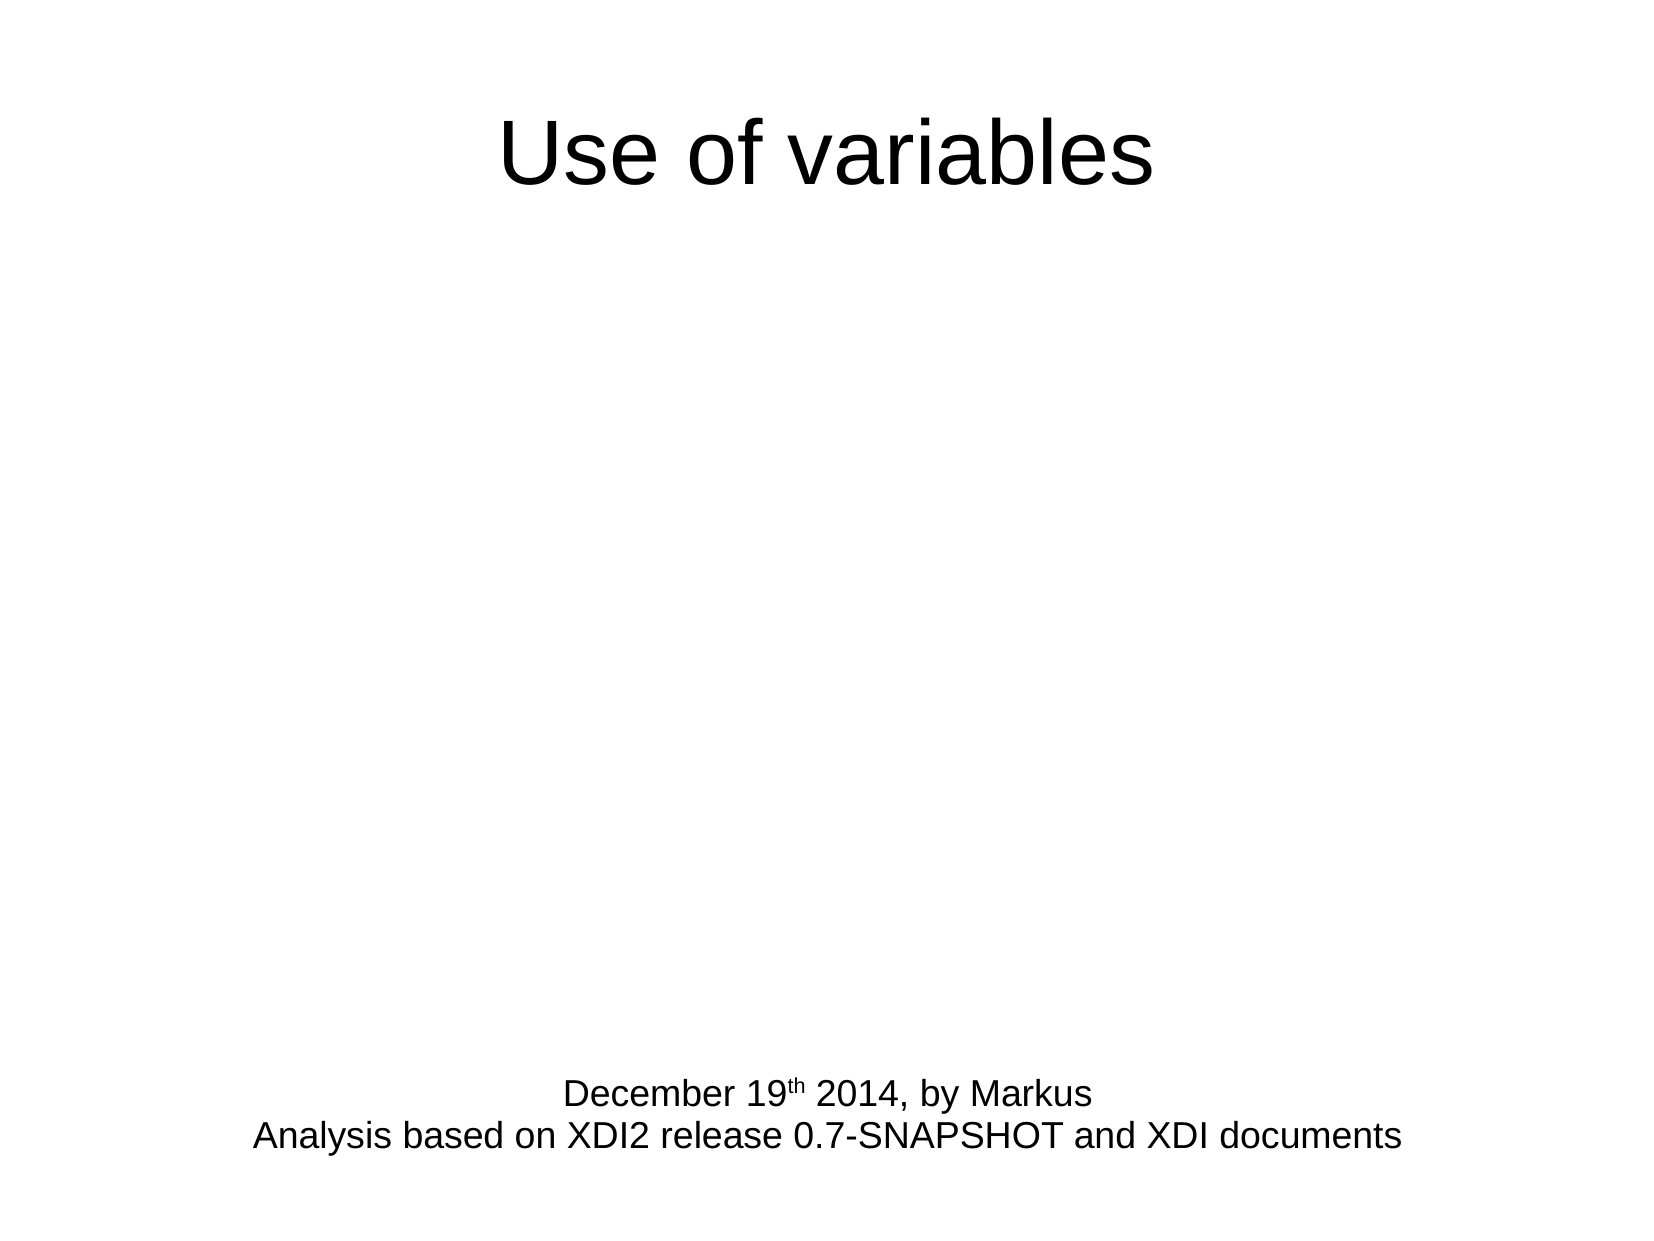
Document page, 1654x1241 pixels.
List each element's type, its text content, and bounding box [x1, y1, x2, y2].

title Use of variables [82, 49, 1571, 257]
text_box December 19th 2014, by Markus Analysis based on XDI2 release 0.7-SNAPSHOT and XDI documents [238, 1065, 1417, 1166]
